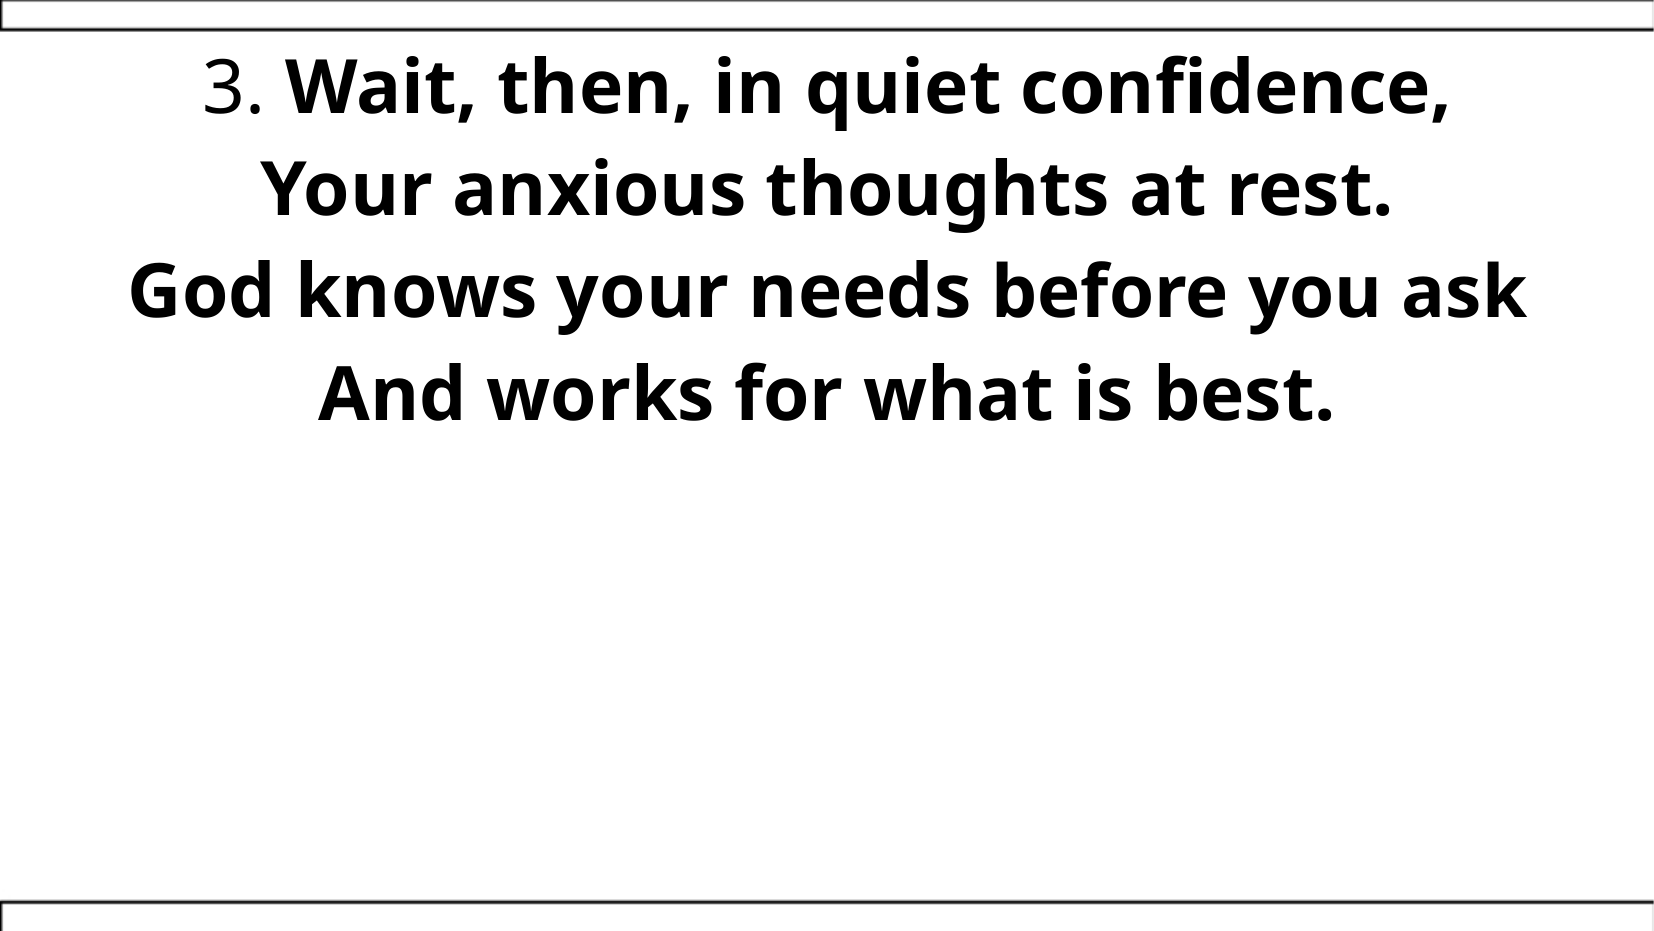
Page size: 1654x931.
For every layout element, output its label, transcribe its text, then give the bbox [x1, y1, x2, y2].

text_box 3. Wait, then, in quiet confidence, Your anxious thoughts at rest. God knows your needs before you ask And works for what is best. [107, 25, 1548, 440]
picture [0, 0, 1654, 931]
